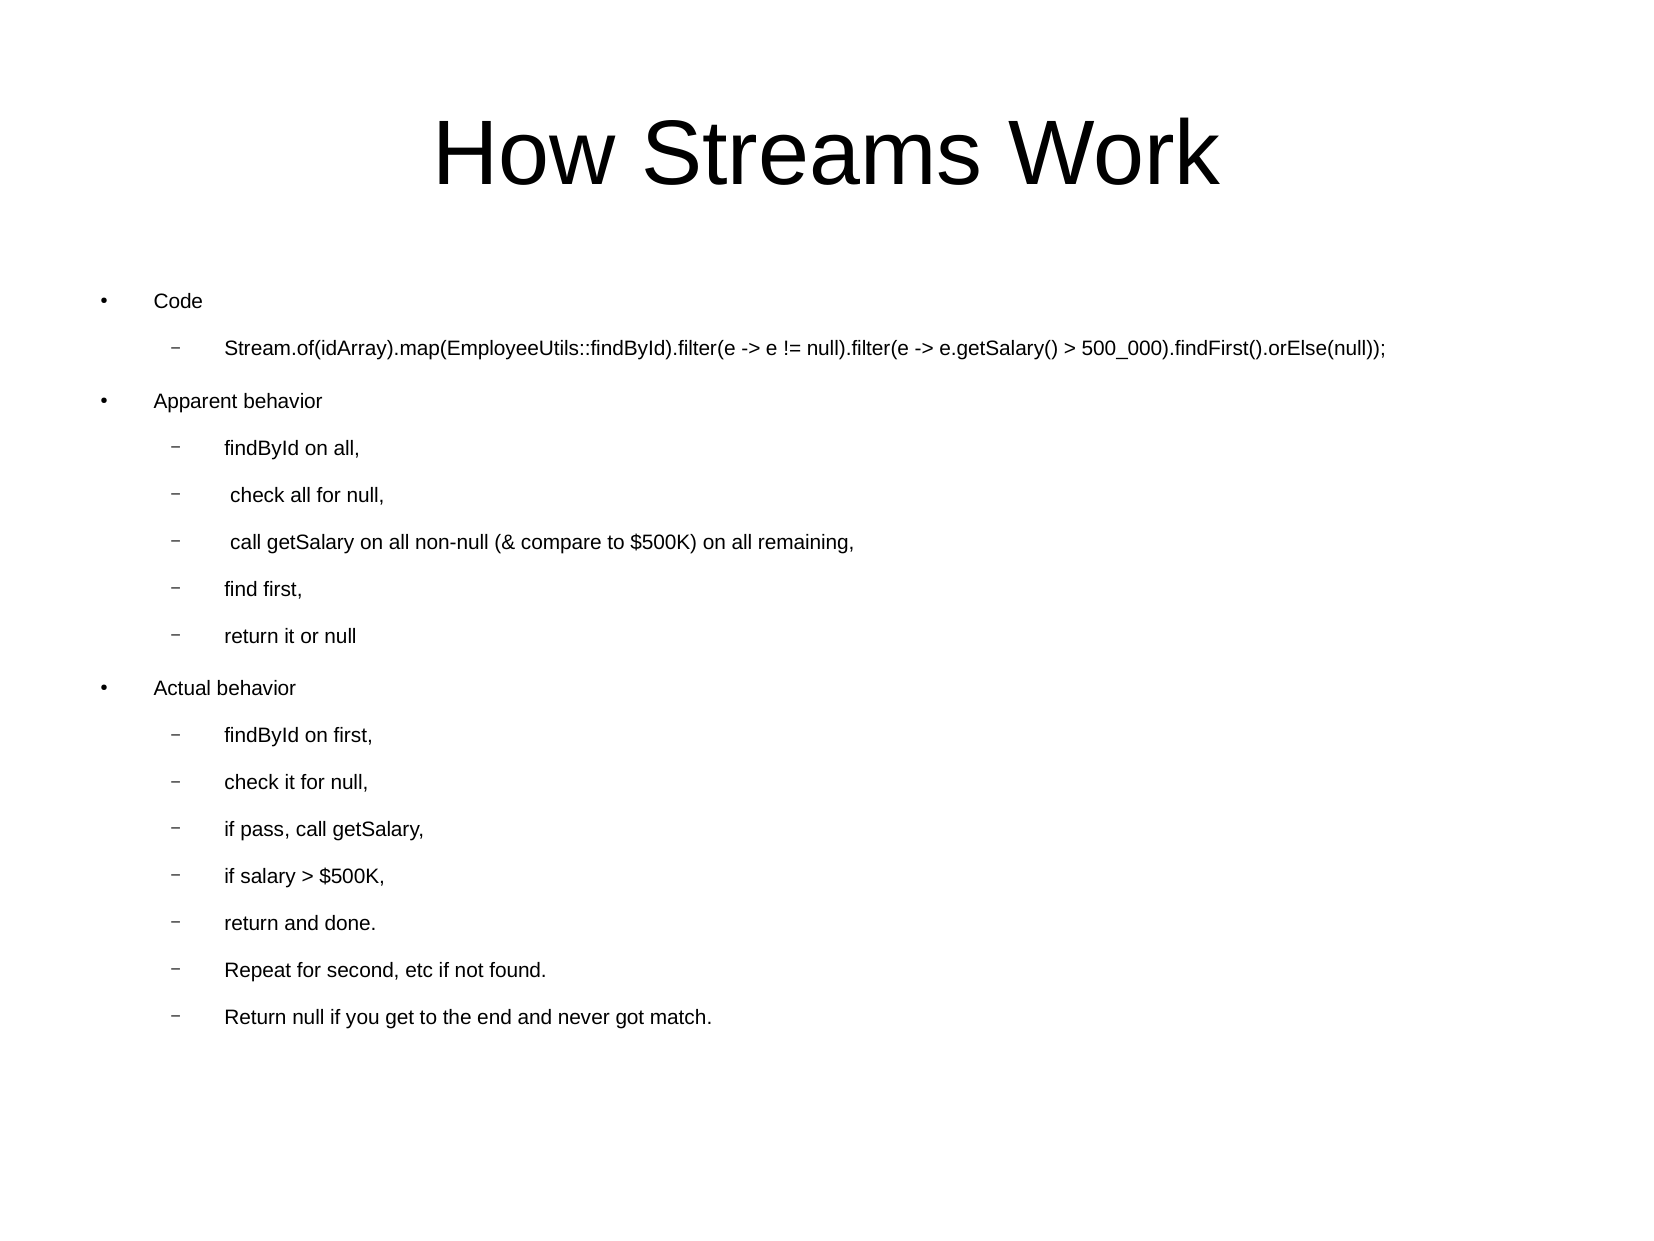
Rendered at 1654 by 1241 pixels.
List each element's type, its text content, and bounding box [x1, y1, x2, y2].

title How Streams Work [82, 49, 1571, 257]
list Code Stream.of(idArray).map(EmployeeUtils::findById).filter(e -> e != null).filter(e -> e.getSalary() > 500_000).findFirst().orElse(null)); Apparent behavior findById on all, check all for null, call getSalary on all non-null (& compare to $500K) on all remaining, find first, return it or null Actual behavior findById on first, check it for null, if pass, call getSalary, if salary > $500K, return and done. Repeat for second, etc if not found. Return null if you get to the end and never got match. [82, 290, 1636, 1241]
